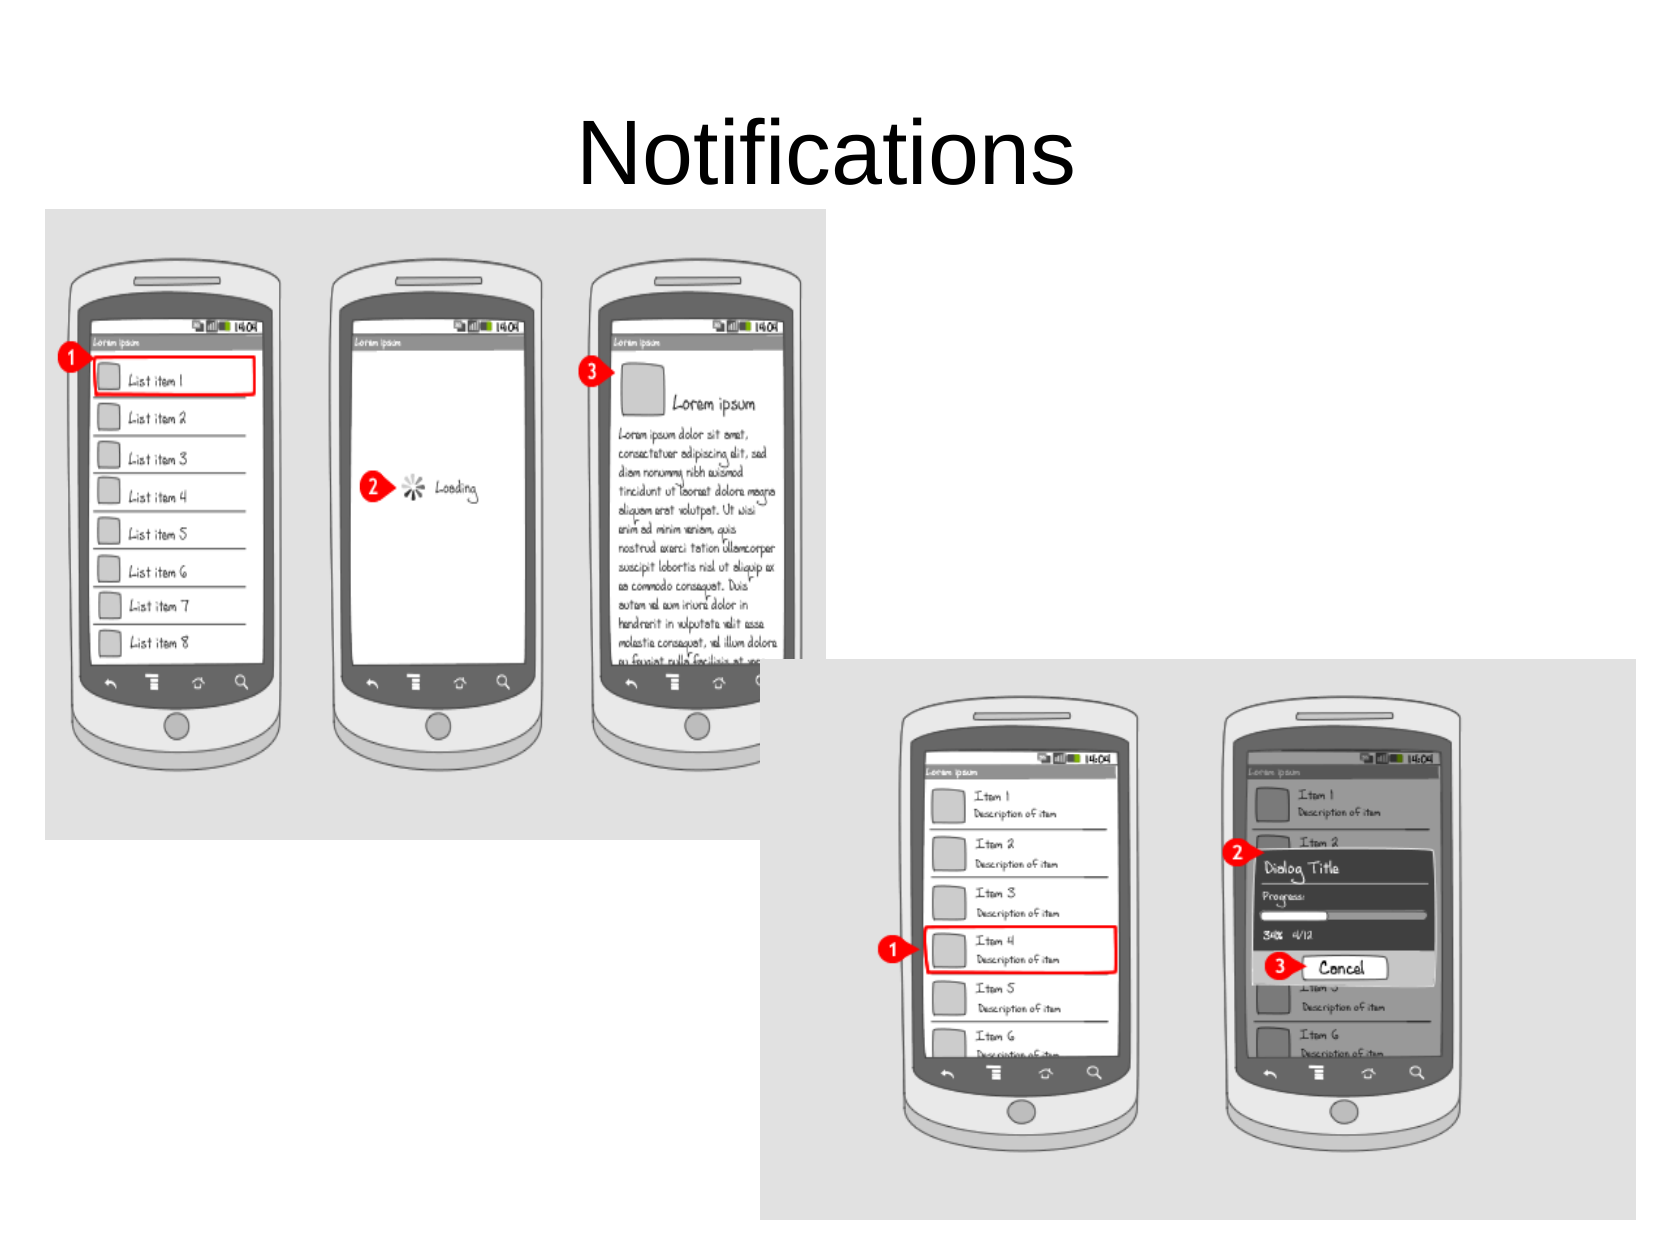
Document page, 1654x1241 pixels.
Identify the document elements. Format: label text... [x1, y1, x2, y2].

title Notifications [82, 49, 1571, 257]
picture [45, 209, 1636, 1220]
